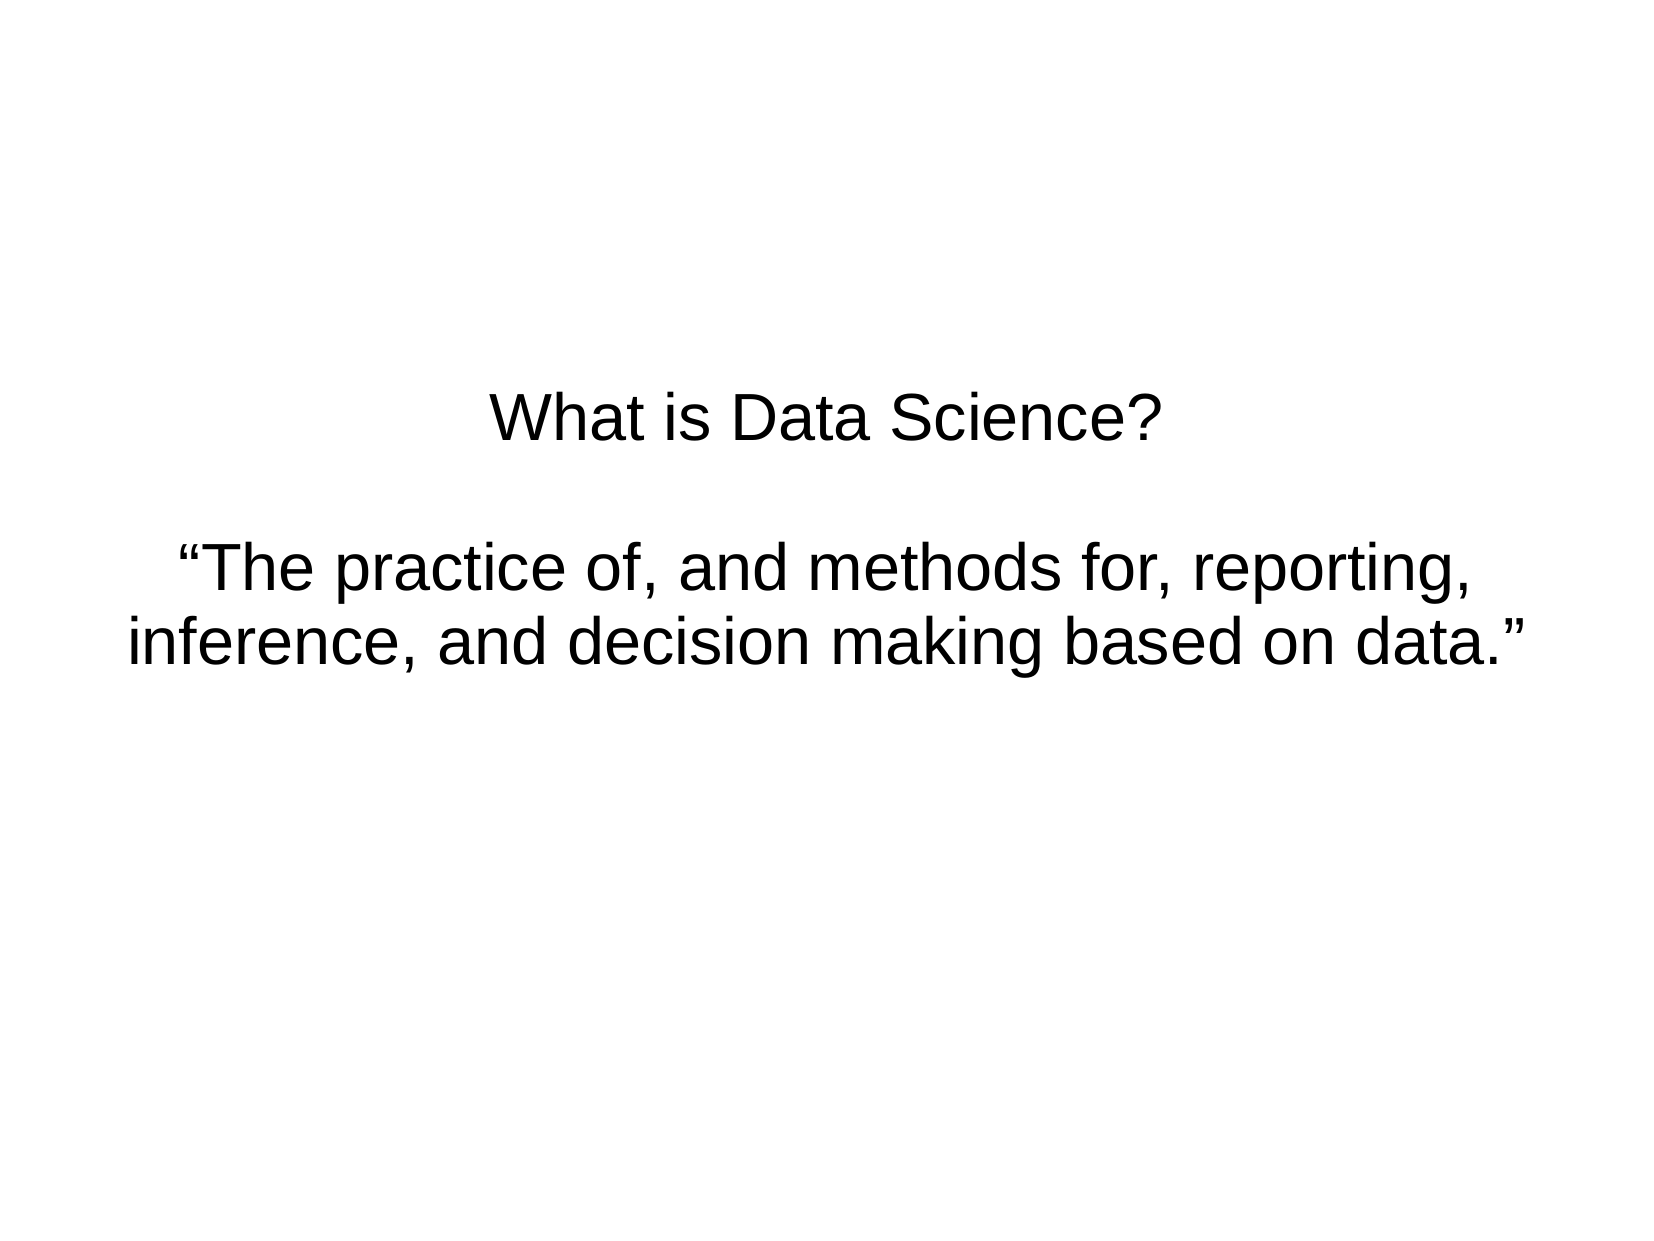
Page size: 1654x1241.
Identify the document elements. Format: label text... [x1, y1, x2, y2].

subtitle What is Data Science? “The practice of, and methods for, reporting, inference, and decision making based on data.” [82, 49, 1571, 1010]
